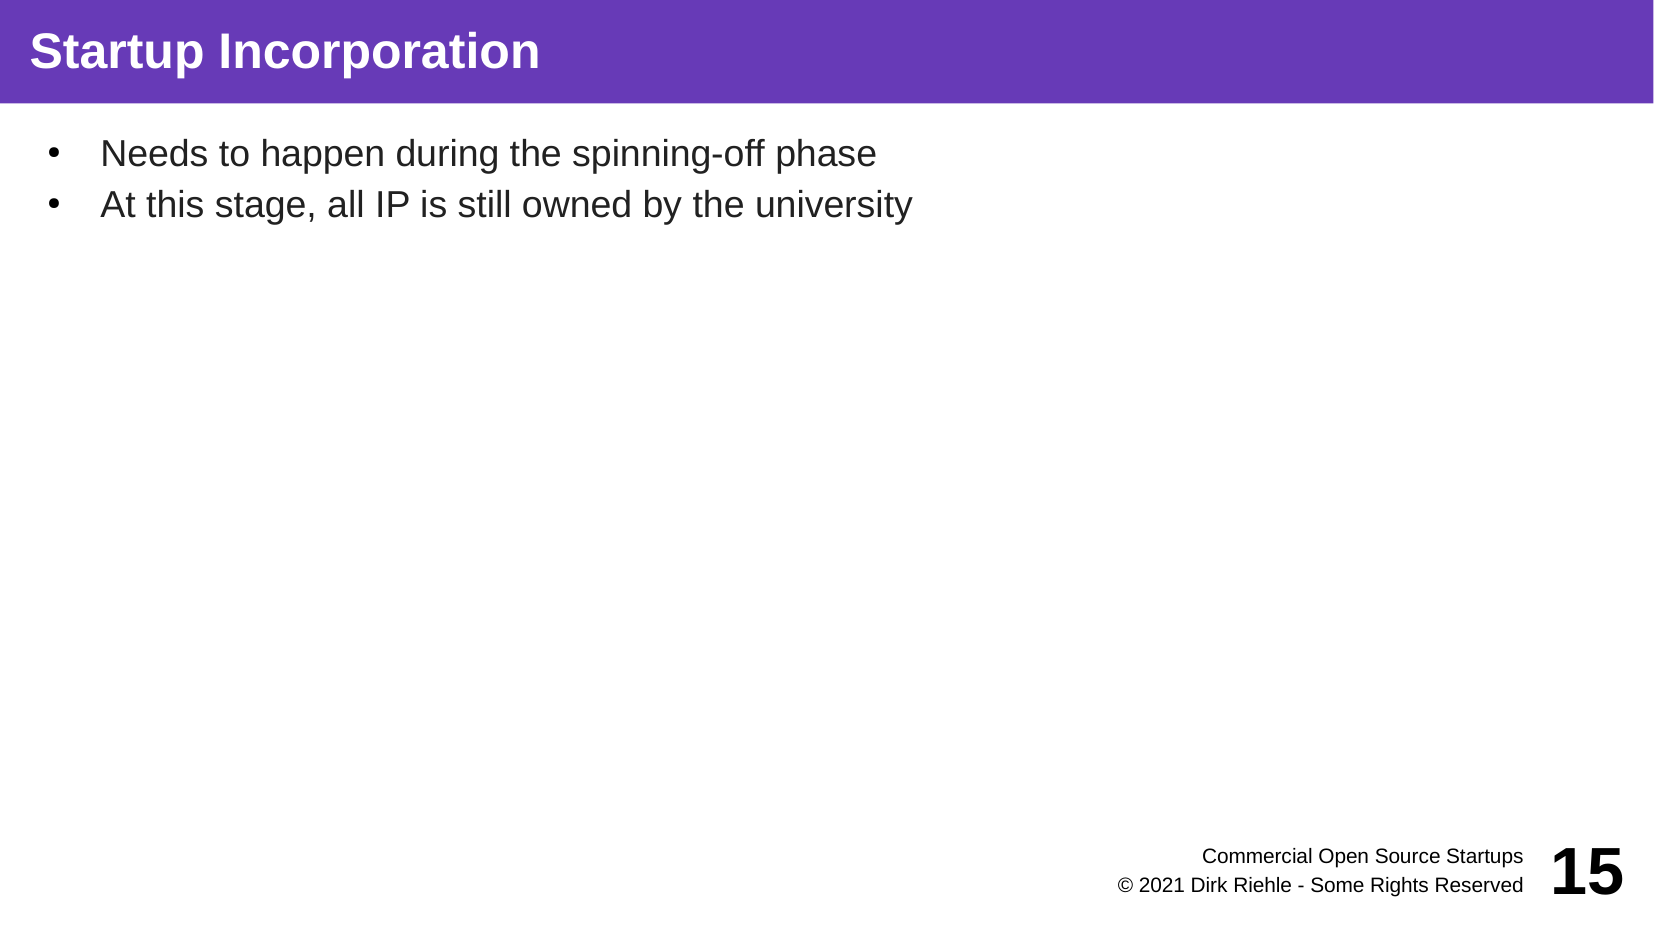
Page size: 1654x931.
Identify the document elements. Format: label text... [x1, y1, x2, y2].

title Startup Incorporation [0, 0, 1654, 104]
list Needs to happen during the spinning-off phase At this stage, all IP is still owned by the university [29, 132, 1625, 813]
